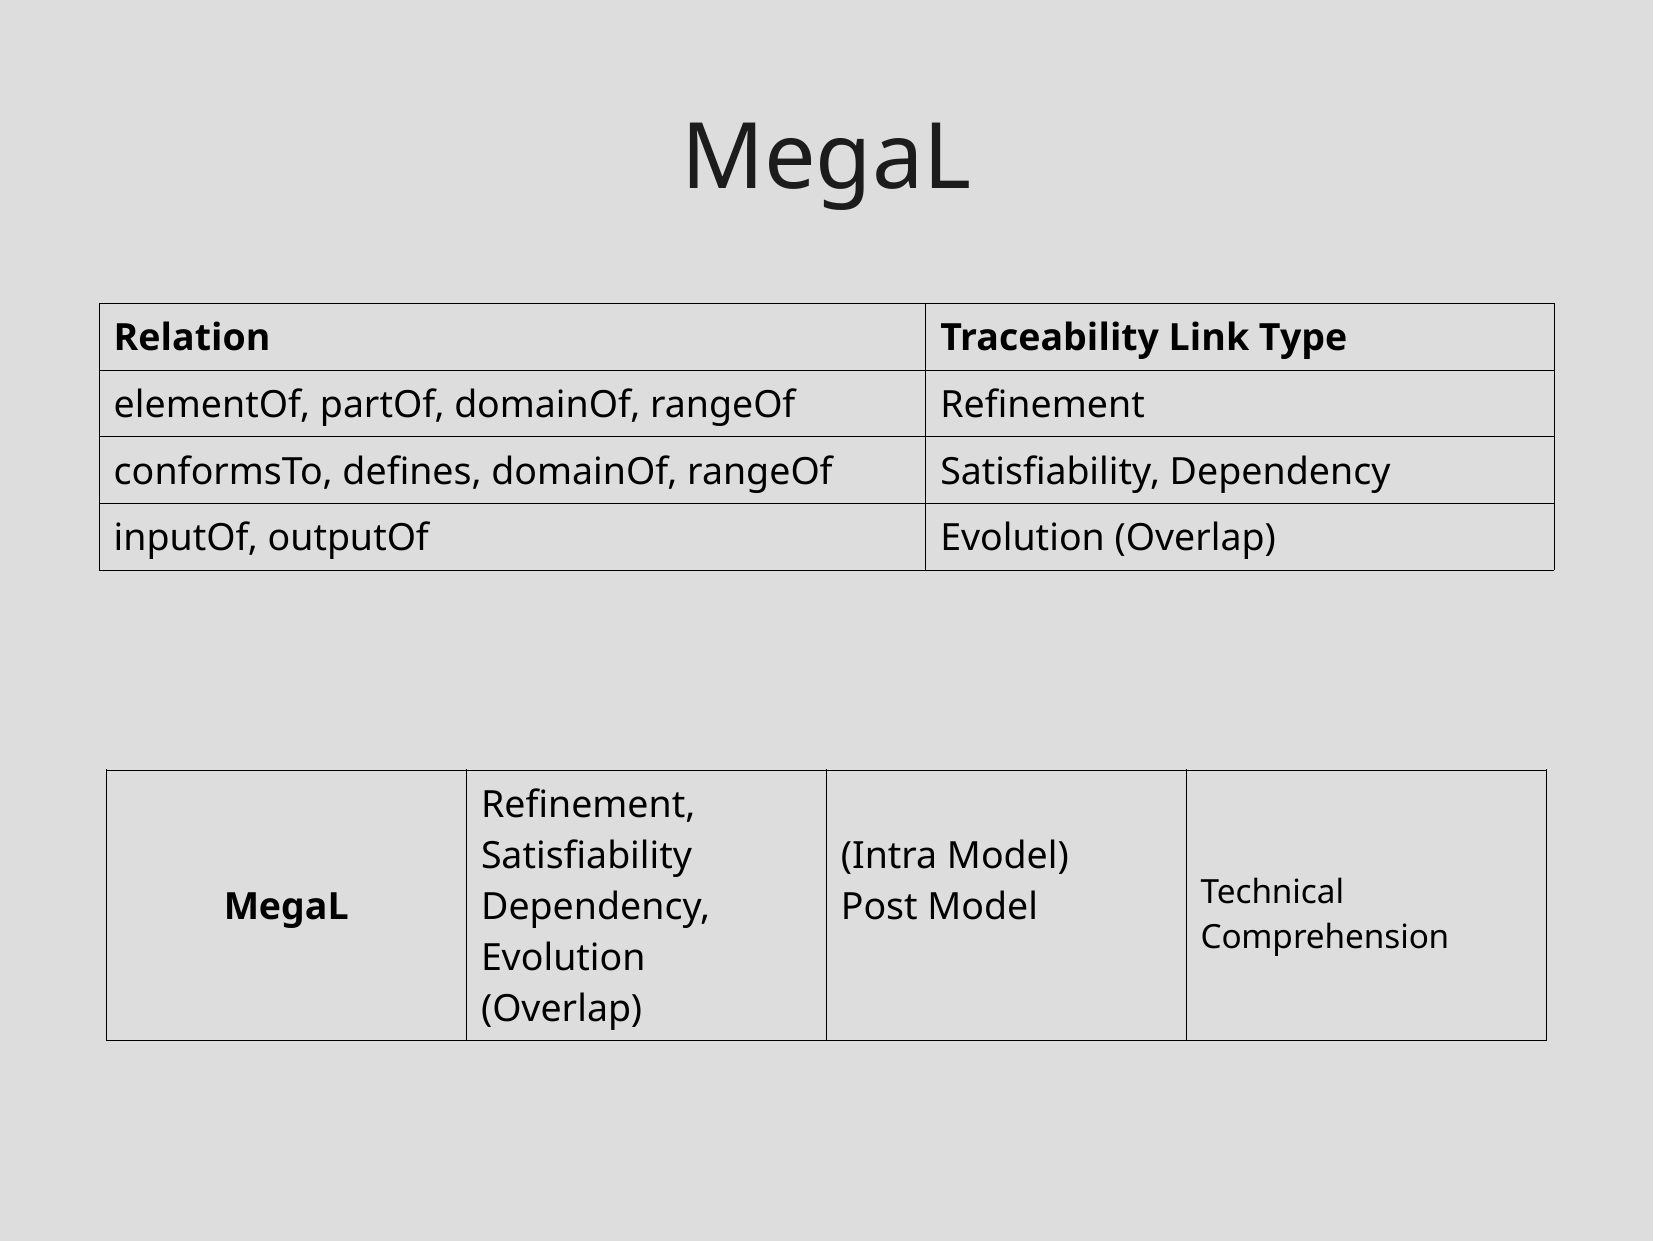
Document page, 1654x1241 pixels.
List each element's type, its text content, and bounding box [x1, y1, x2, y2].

table_cell Refinement [926, 371, 1554, 436]
table_header Refinement, Satisfiability Dependency, Evolution (Overlap) [467, 771, 826, 1040]
table_cell conformsTo, defines, domainOf, rangeOf [100, 437, 925, 503]
table_cell Satisfiability, Dependency [926, 437, 1554, 503]
table_header Technical Comprehension [1187, 771, 1546, 1040]
table_header Traceability Link Type [926, 304, 1554, 370]
table_cell inputOf, outputOf [100, 504, 925, 570]
table_cell elementOf, partOf, domainOf, rangeOf [100, 371, 925, 436]
table_cell Evolution (Overlap) [926, 504, 1554, 570]
table_header Relation [100, 304, 925, 370]
title MegaL [82, 49, 1571, 257]
table_header MegaL [107, 771, 466, 1040]
table_header (Intra Model) Post Model [827, 771, 1186, 1040]
